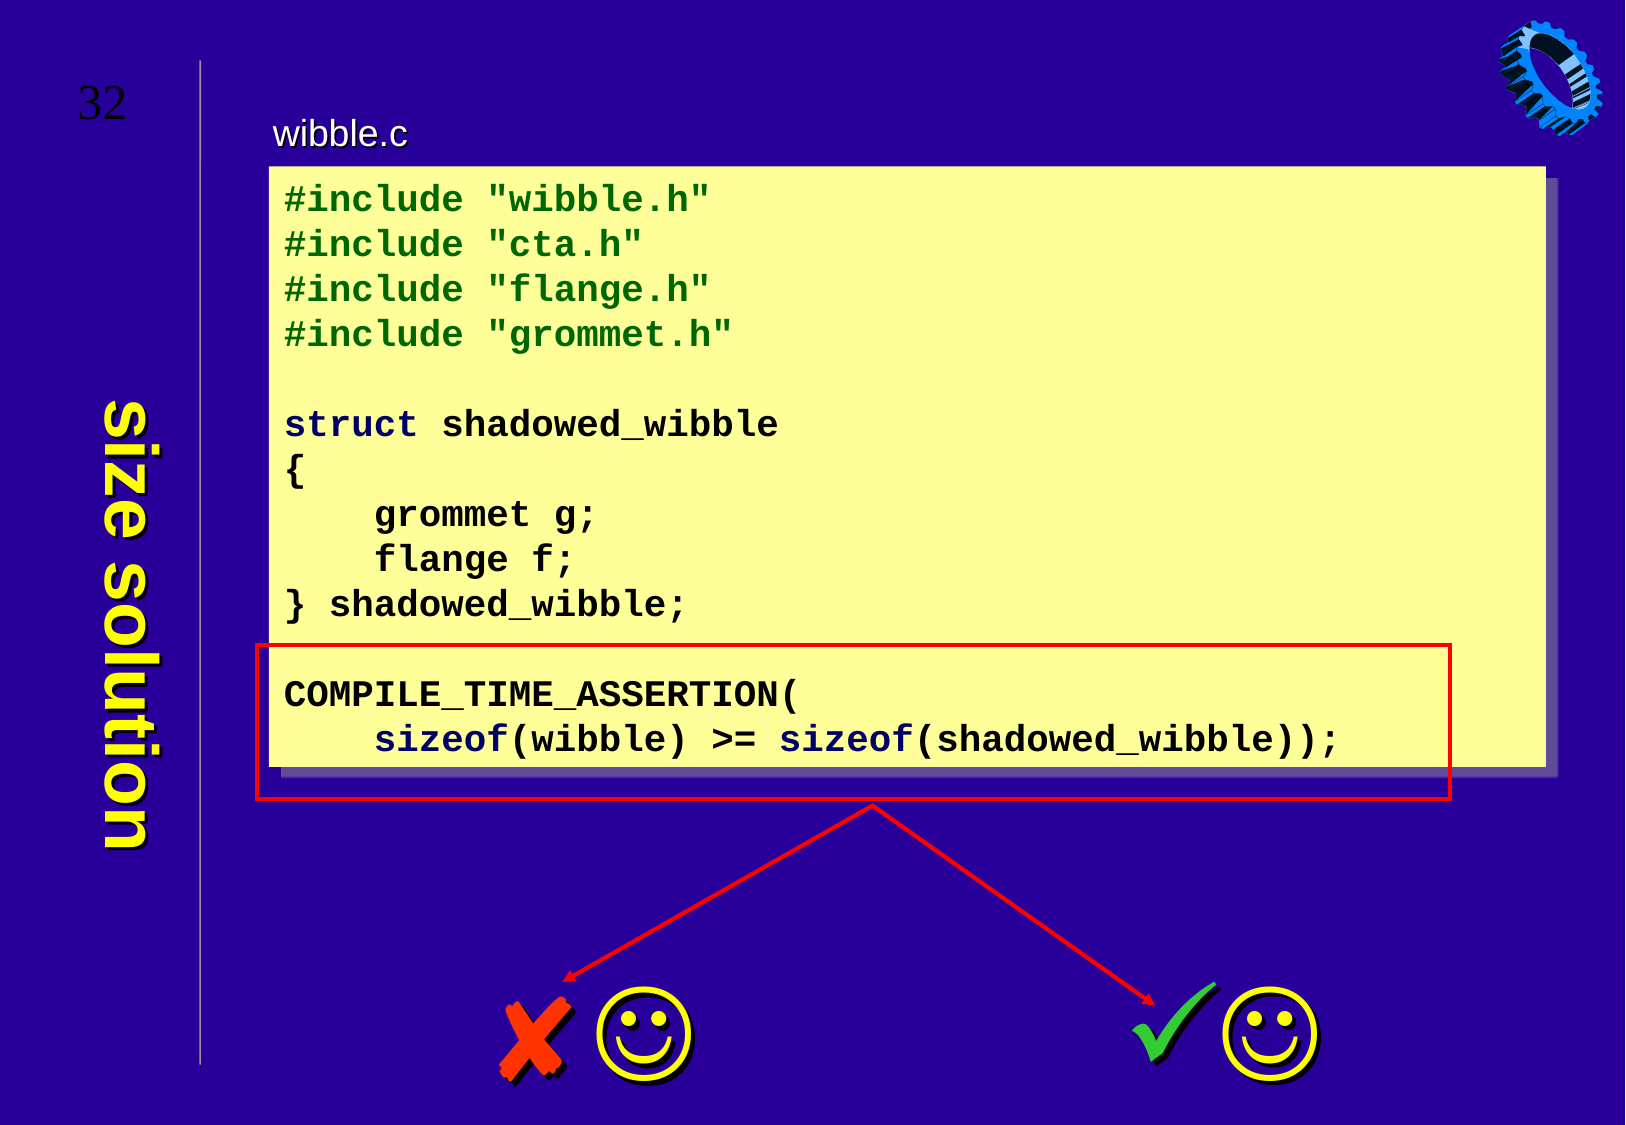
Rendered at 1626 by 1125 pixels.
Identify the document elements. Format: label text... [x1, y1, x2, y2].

picture [1497, 19, 1604, 138]
text_box #include "wibble.h" #include "cta.h" #include "flange.h" #include "grommet.h" struct shadowed_wibble { grommet g; flange f; } shadowed_wibble; COMPILE_TIME_ASSERTION( sizeof(wibble) >= sizeof(shadowed_wibble)); [268, 647, 1448, 767]
title size solution [50, 187, 188, 1063]
text_box  [576, 946, 765, 1113]
text_box  [1107, 946, 1202, 1112]
text_box #include "wibble.h" #include "cta.h" #include "flange.h" #include "grommet.h" struct shadowed_wibble { grommet g; flange f; } shadowed_wibble; COMPILE_TIME_ASSERTION( sizeof(wibble) >= sizeof(shadowed_wibble)); [268, 166, 1546, 767]
text_box  [1202, 946, 1391, 1112]
text_box wibble.c [258, 101, 672, 163]
text_box  [470, 934, 613, 1125]
